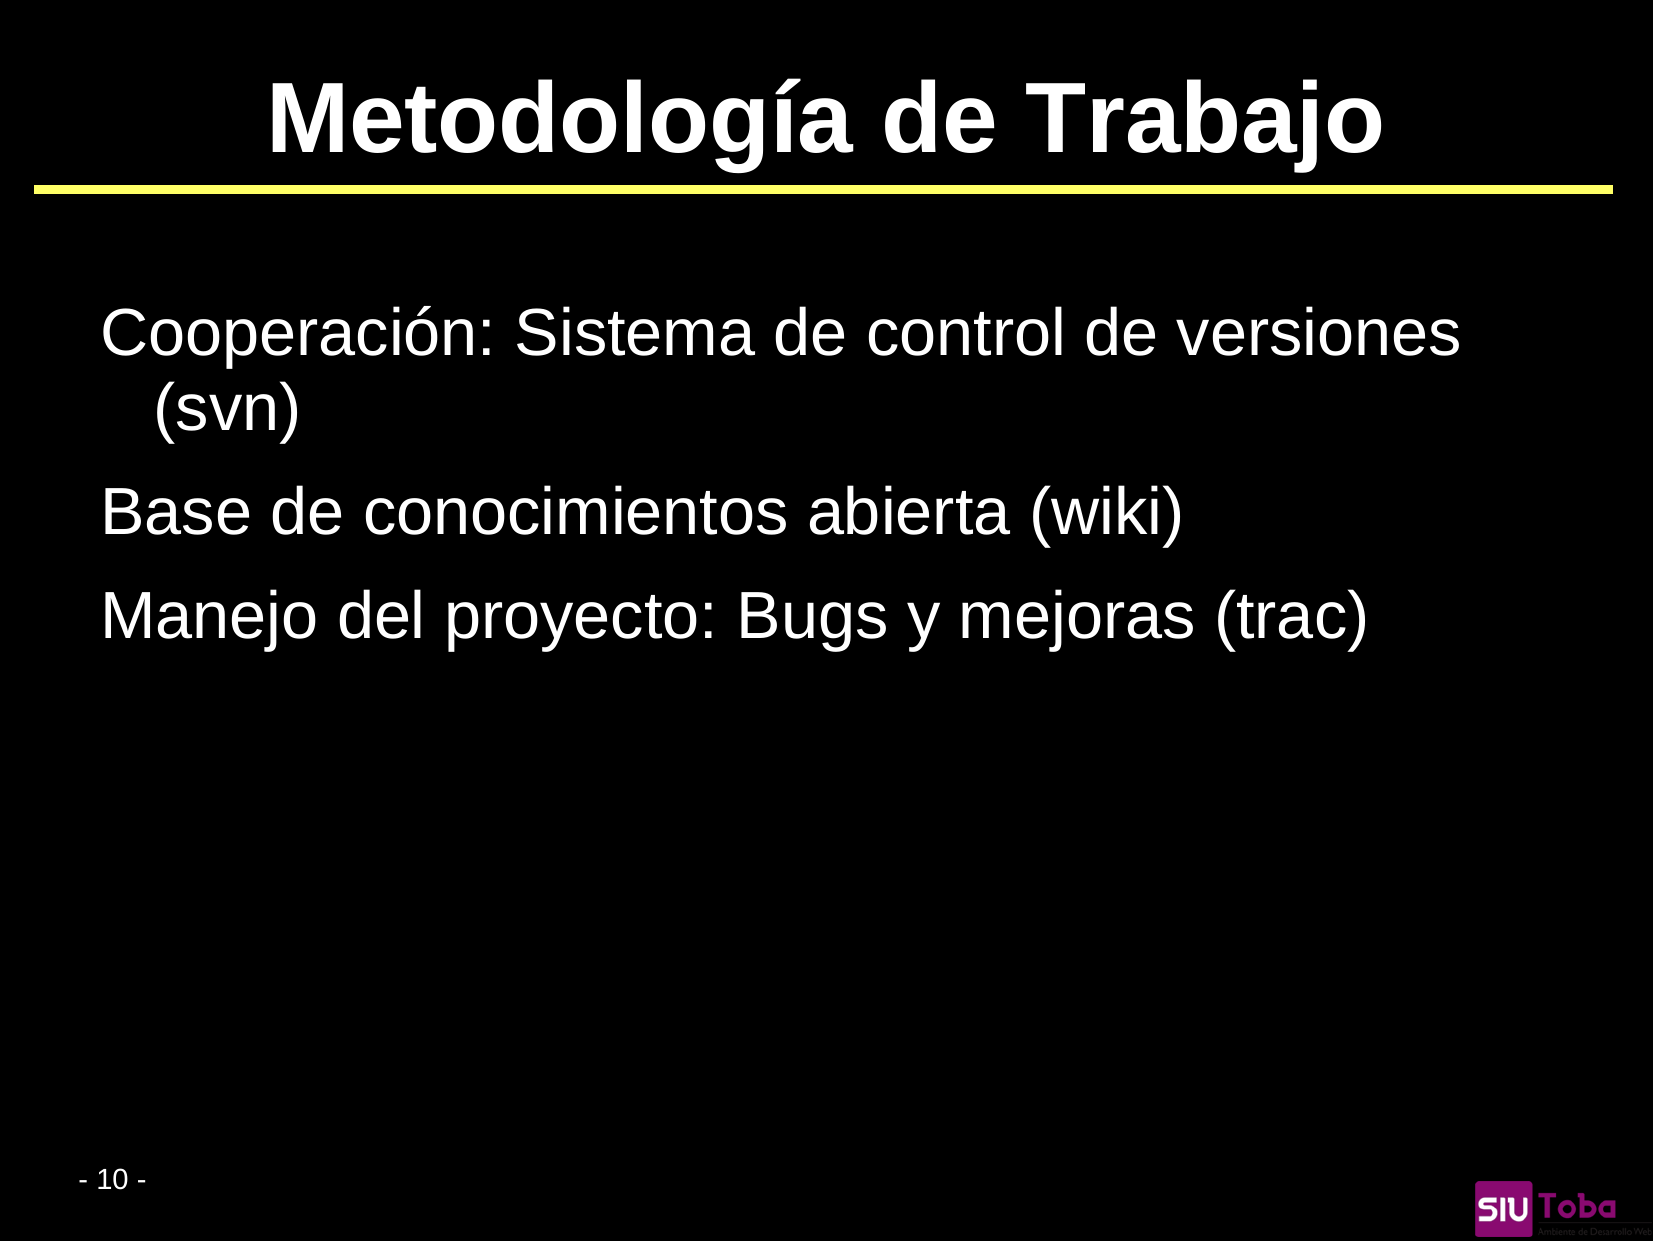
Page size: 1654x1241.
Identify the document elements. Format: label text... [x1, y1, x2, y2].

list Cooperación: Sistema de control de versiones (svn) Base de conocimientos abierta (wiki) Manejo del proyecto: Bugs y mejoras (trac) [82, 295, 1565, 1109]
picture [1475, 1181, 1652, 1237]
title Metodología de Trabajo [58, 47, 1594, 188]
